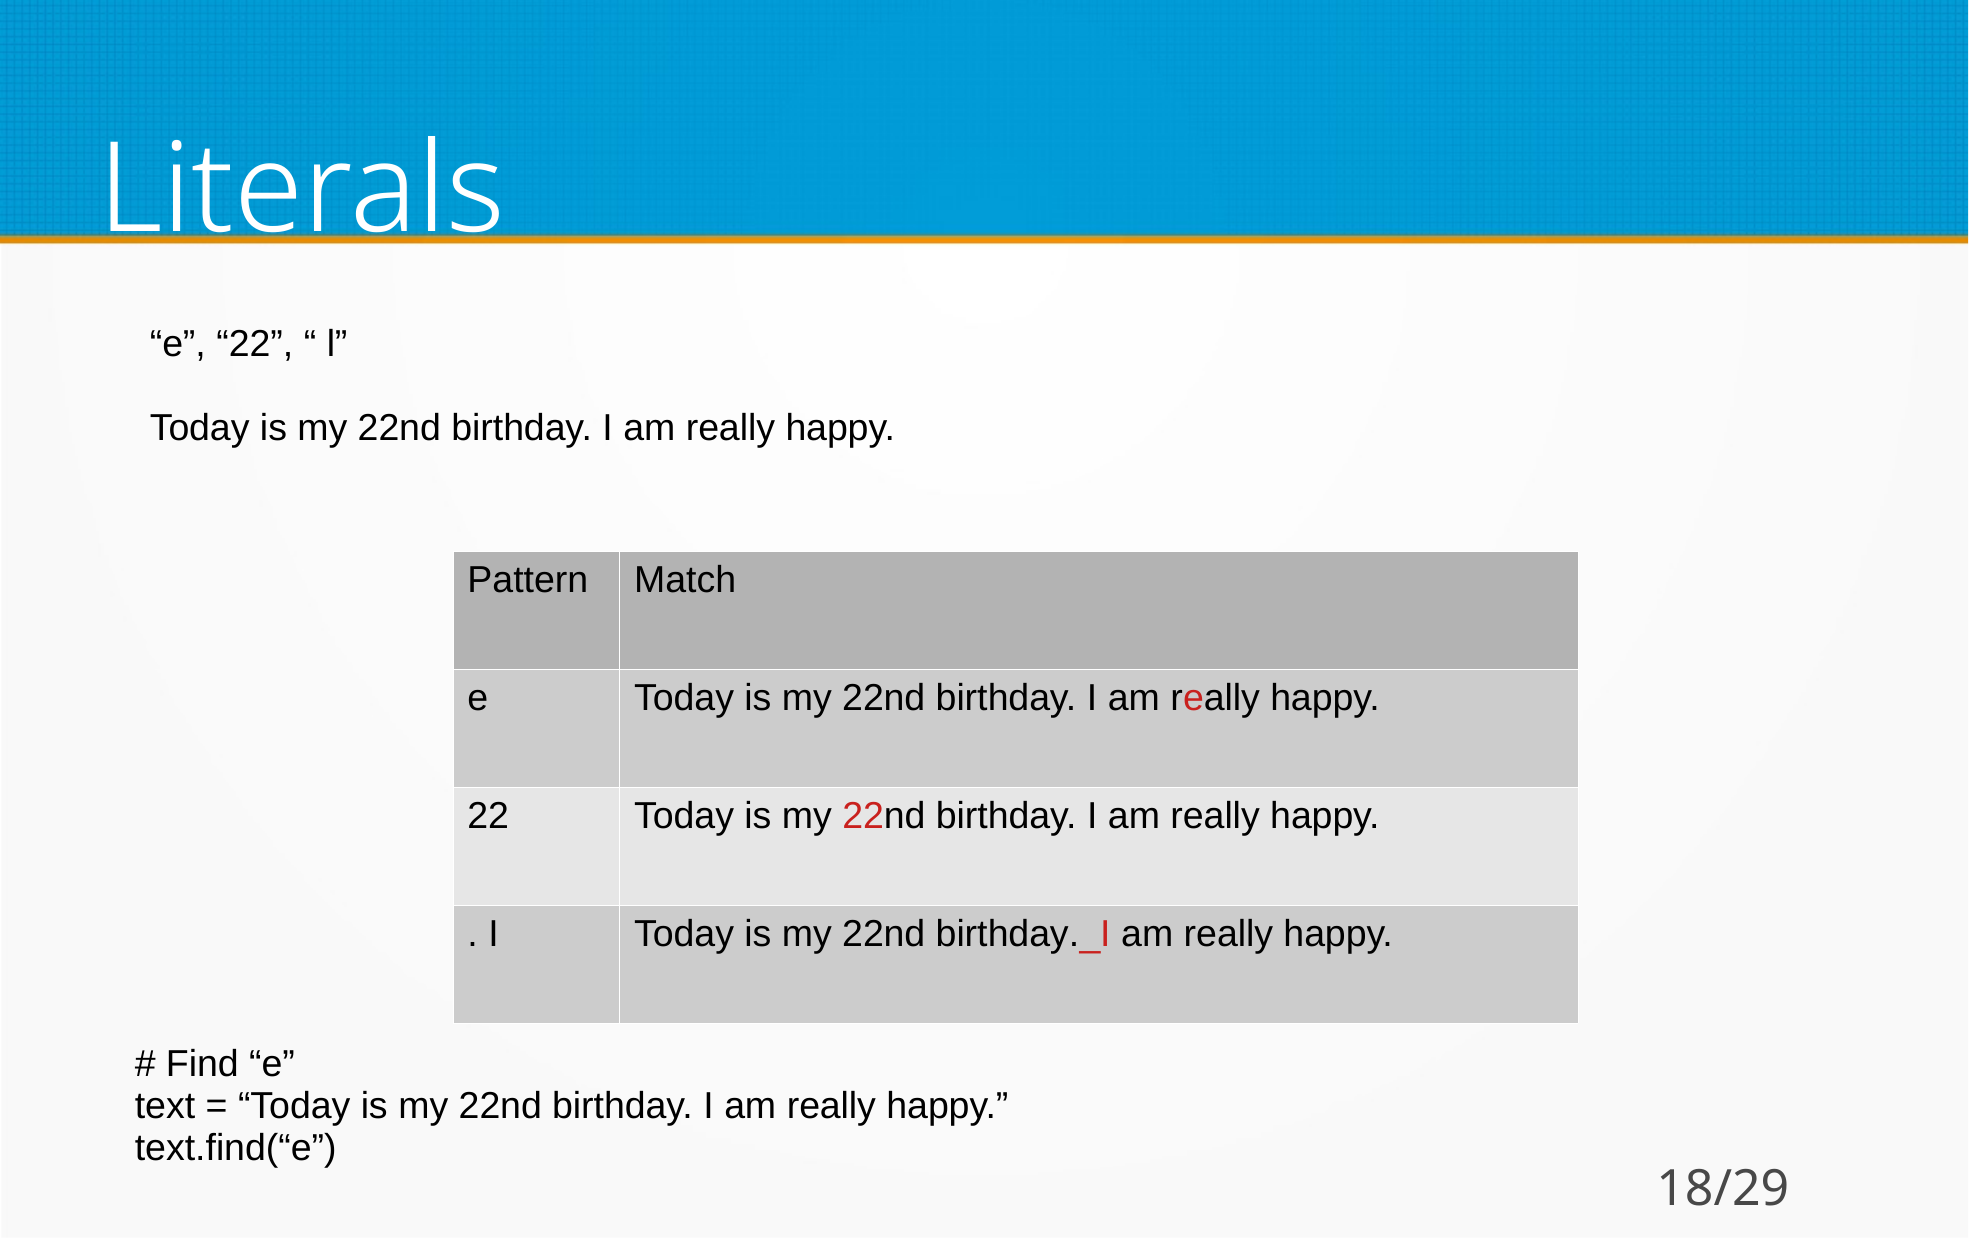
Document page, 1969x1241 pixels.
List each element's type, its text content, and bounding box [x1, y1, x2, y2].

text_box # Find “e” text = “Today is my 22nd birthday. I am really happy.” text.find(“e”) [120, 1035, 1096, 1218]
table_cell e [454, 670, 619, 787]
table_cell . I [454, 906, 619, 1023]
title Literals [98, 49, 1870, 257]
table_cell Today is my 22nd birthday. I am really happy. [620, 670, 1578, 787]
table_header Match [620, 552, 1578, 669]
text_box “e”, “22”, “ l” Today is my 22nd birthday. I am really happy. [135, 315, 961, 498]
picture [0, 233, 1969, 1241]
table_cell Today is my 22nd birthday._I am really happy. [620, 906, 1578, 1023]
table_cell 22 [454, 788, 619, 905]
table_header Pattern [454, 552, 619, 669]
table_cell Today is my 22nd birthday. I am really happy. [620, 788, 1578, 905]
